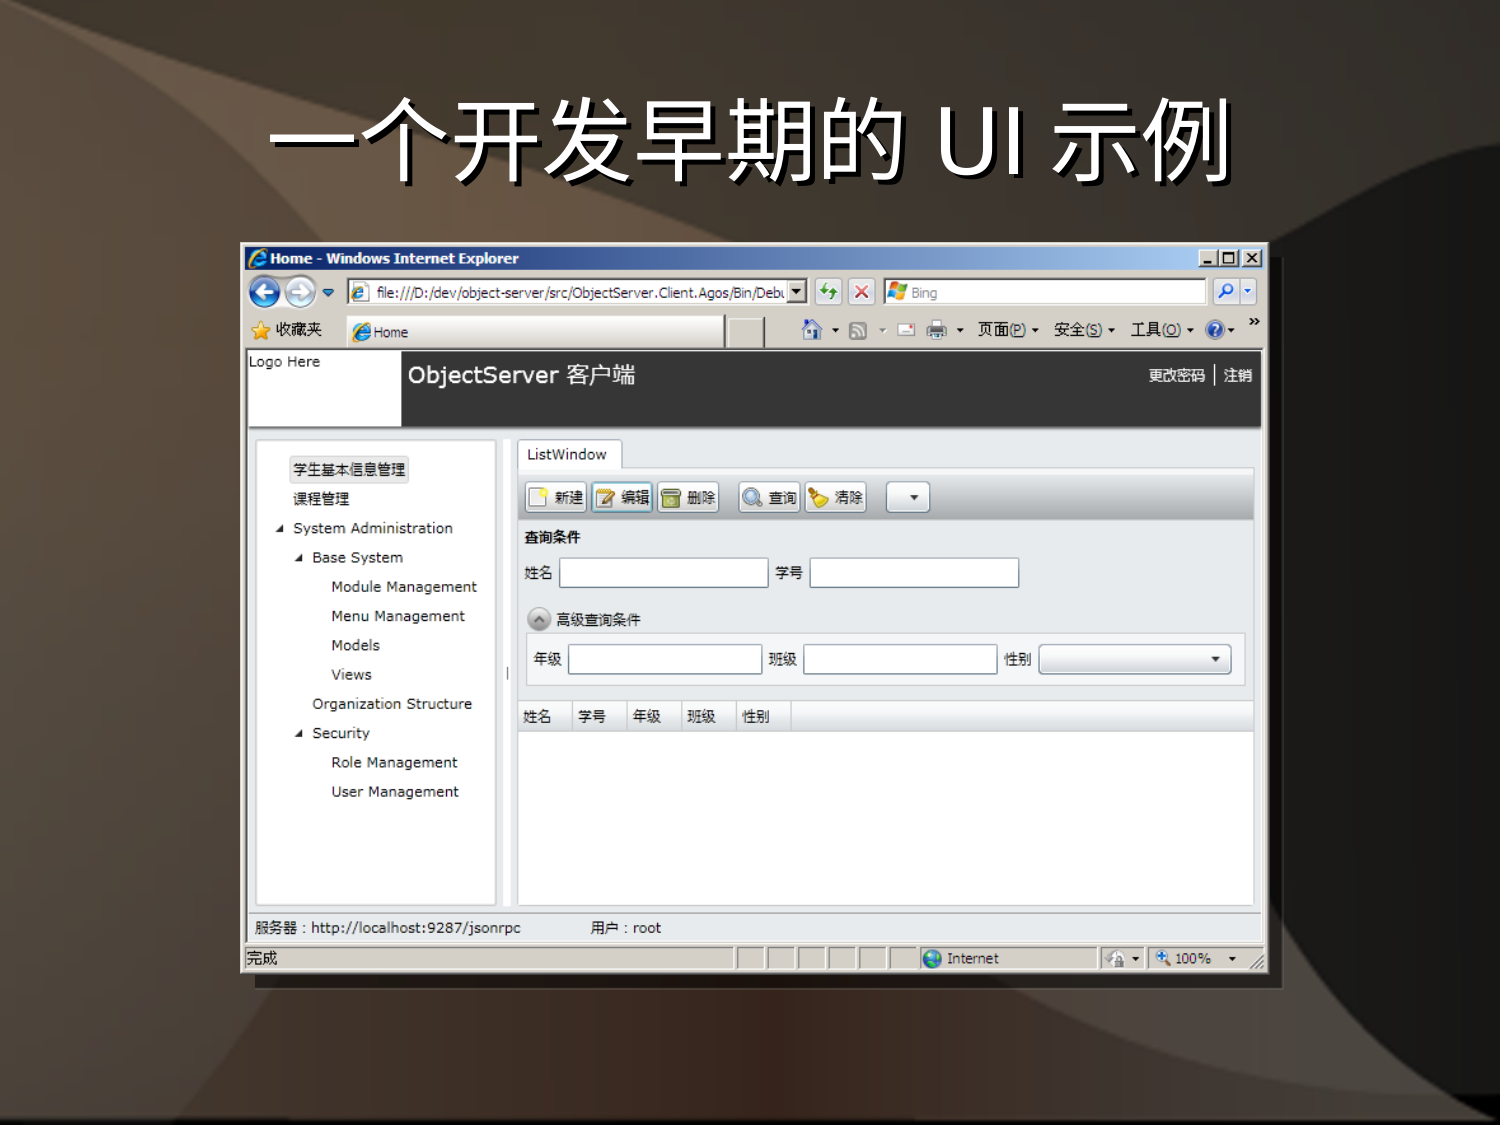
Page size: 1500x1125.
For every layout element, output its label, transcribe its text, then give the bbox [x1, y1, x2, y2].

picture [0, 0, 1500, 1125]
title 一个开发早期的UI示例 [75, 52, 1425, 226]
